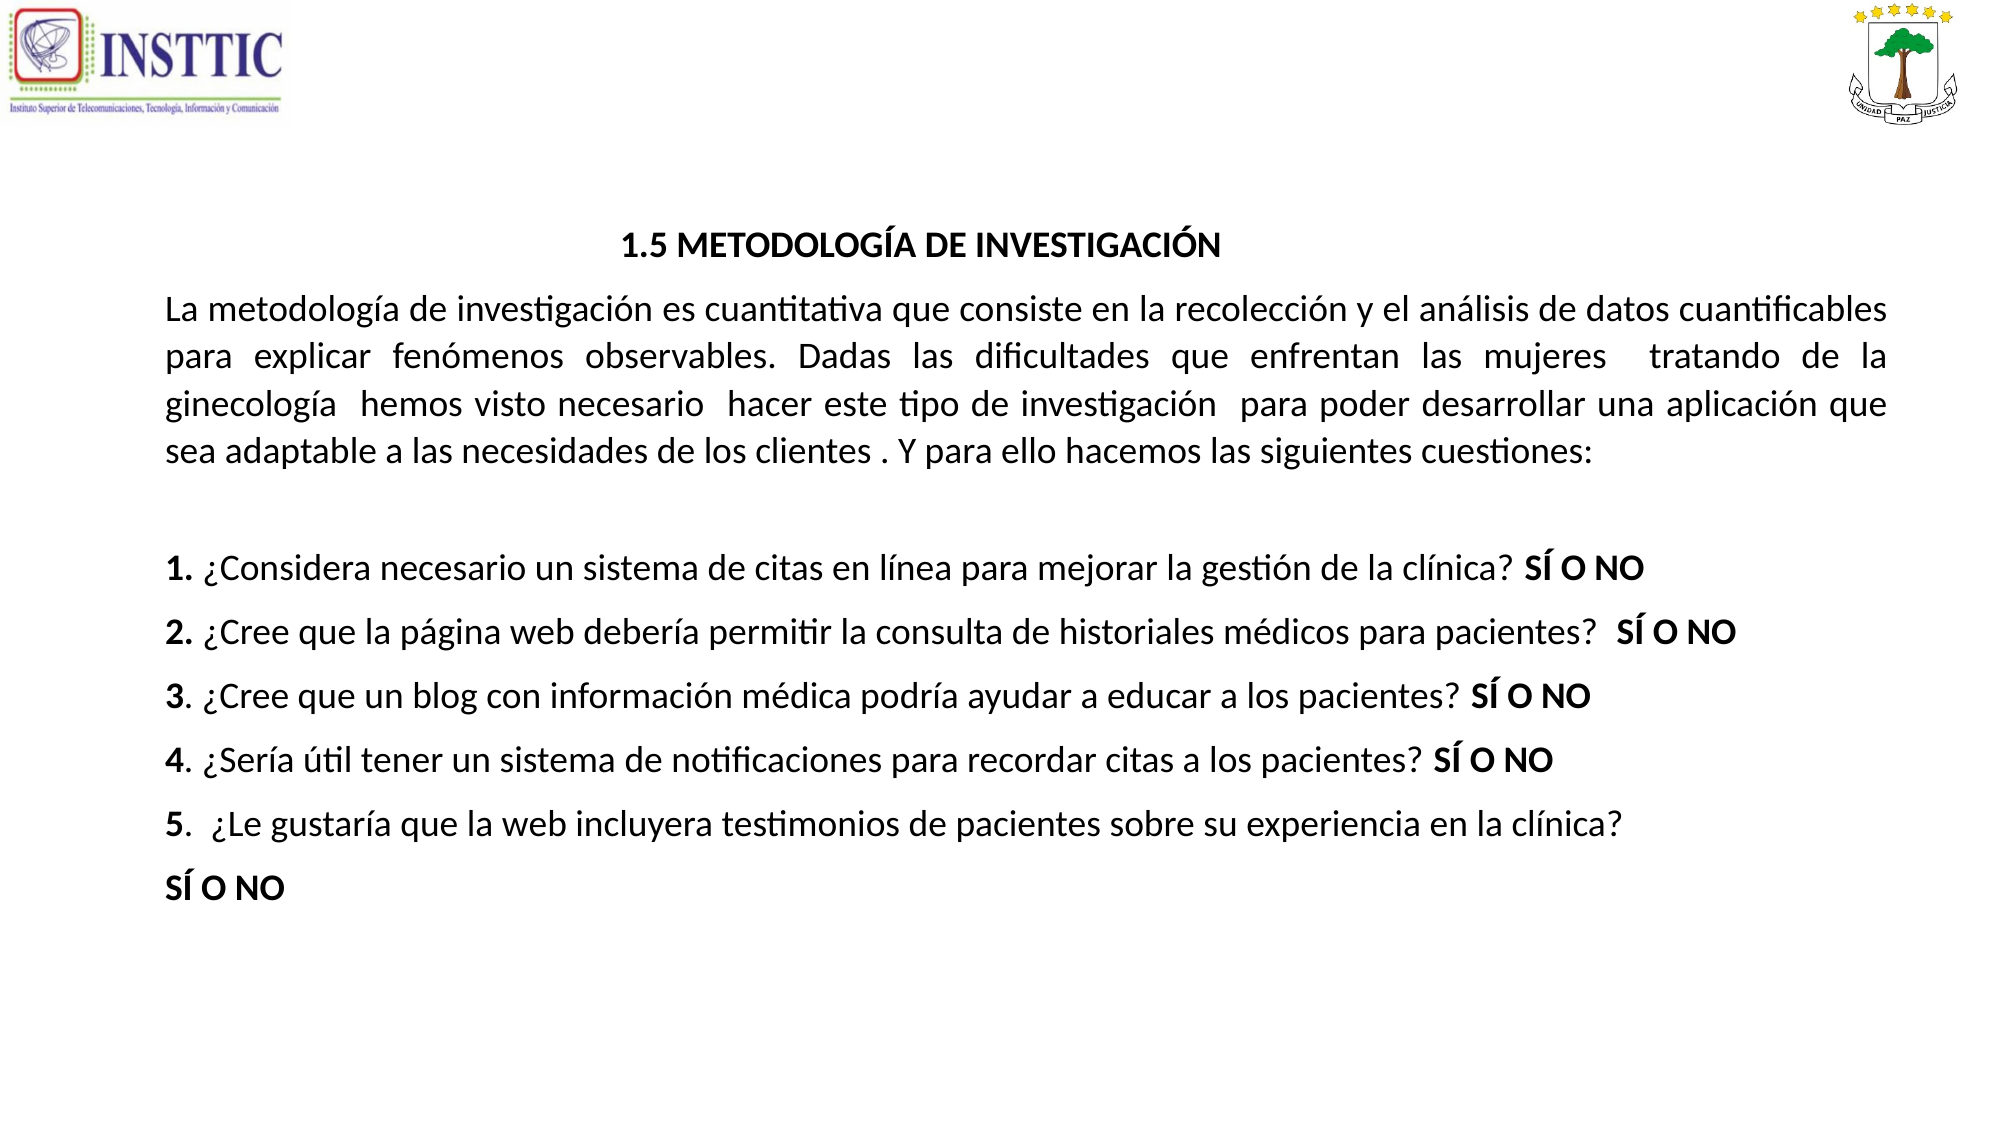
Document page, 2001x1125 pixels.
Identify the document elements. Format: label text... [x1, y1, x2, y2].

text_box 1.5 METODOLOGÍA DE INVESTIGACIÓN La metodología de investigación es cuantitativa que consiste en la recolección y el análisis de datos cuantificables para explicar fenómenos observables. Dadas las dificultades que enfrentan las mujeres tratando de la ginecología hemos visto necesario hacer este tipo de investigación para poder desarrollar una aplicación que sea adaptable a las necesidades de los clientes . Y para ello hacemos las siguientes cuestiones: 1. ¿Considera necesario un sistema de citas en línea para mejorar la gestión de la clínica? SÍ O NO 2. ¿Cree que la página web debería permitir la consulta de historiales médicos para pacientes? SÍ O NO 3. ¿Cree que un blog con información médica podría ayudar a educar a los pacientes? SÍ O NO 4. ¿Sería útil tener un sistema de notificaciones para recordar citas a los pacientes? SÍ O NO 5. ¿Le gustaría que la web incluyera testimonios de pacientes sobre su experiencia en la clínica? SÍ O NO [150, 210, 1905, 985]
picture [0, 0, 291, 127]
picture [1803, 0, 2000, 129]
